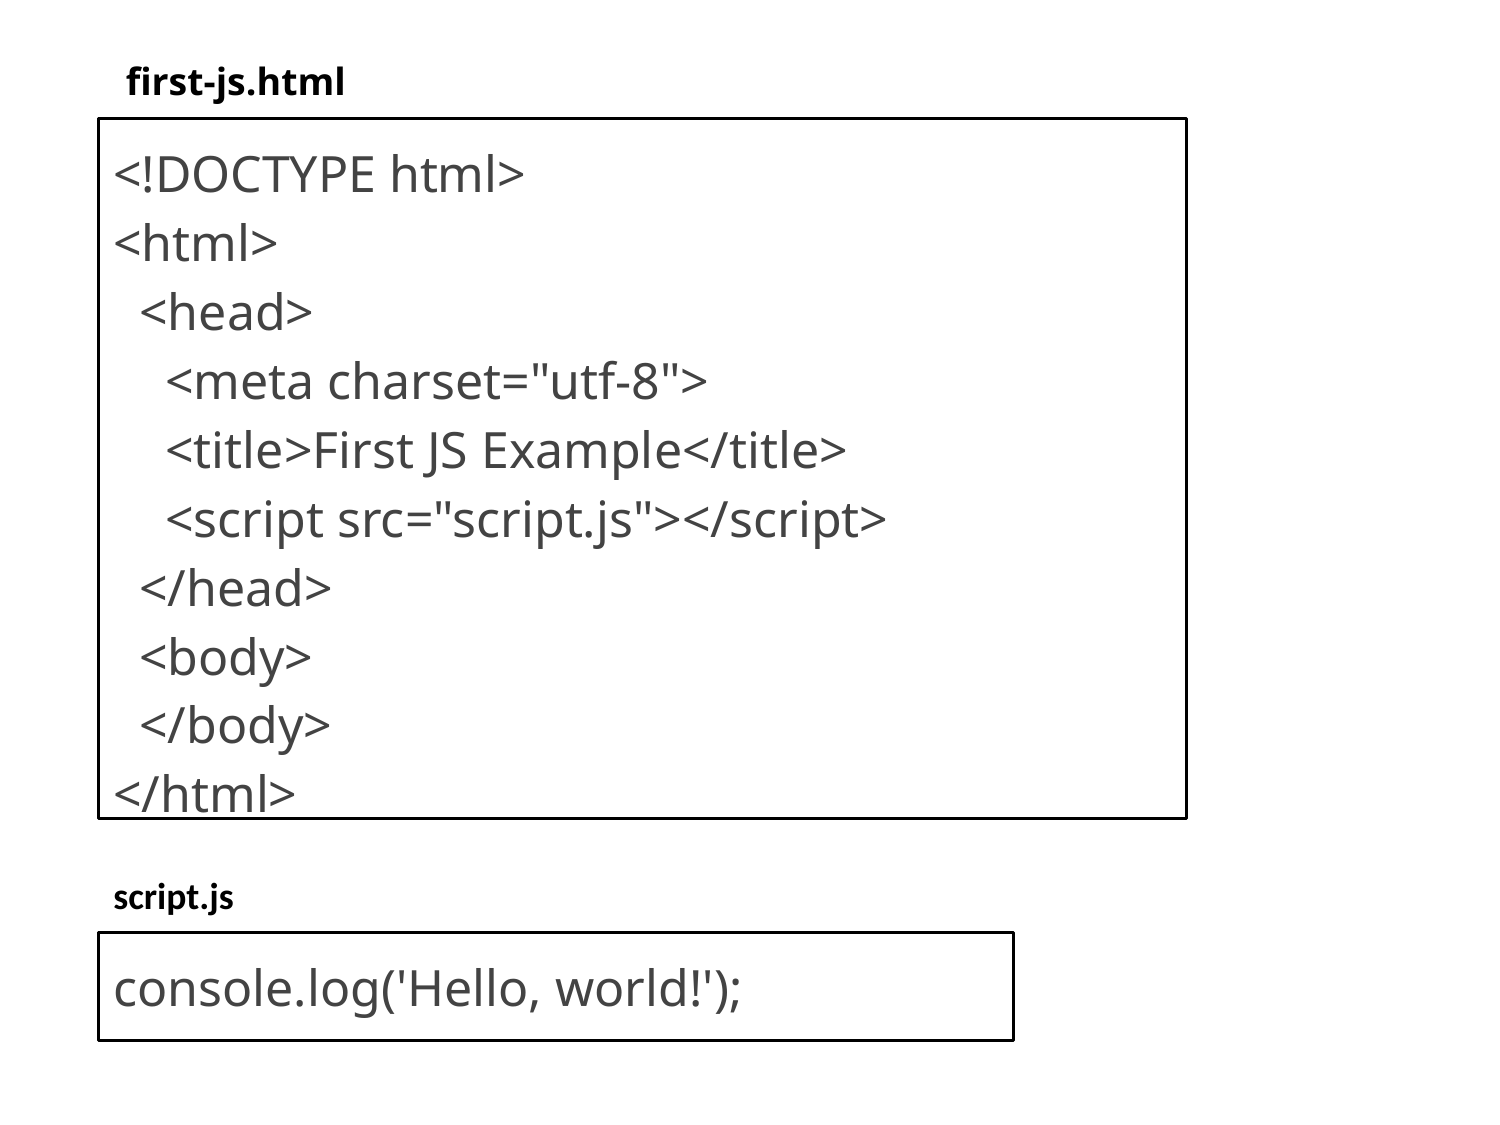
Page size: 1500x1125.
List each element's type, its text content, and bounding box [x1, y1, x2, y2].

text_box <!DOCTYPE html> <html> <head> <meta charset="utf-8"> <title>First JS Example</title> <script src="script.js"></script> </head> <body> </body> </html> [98, 118, 1187, 819]
text_box first-js.html [110, 45, 500, 119]
text_box script.js [98, 860, 277, 933]
text_box console.log('Hello, world!'); [98, 932, 1014, 1041]
